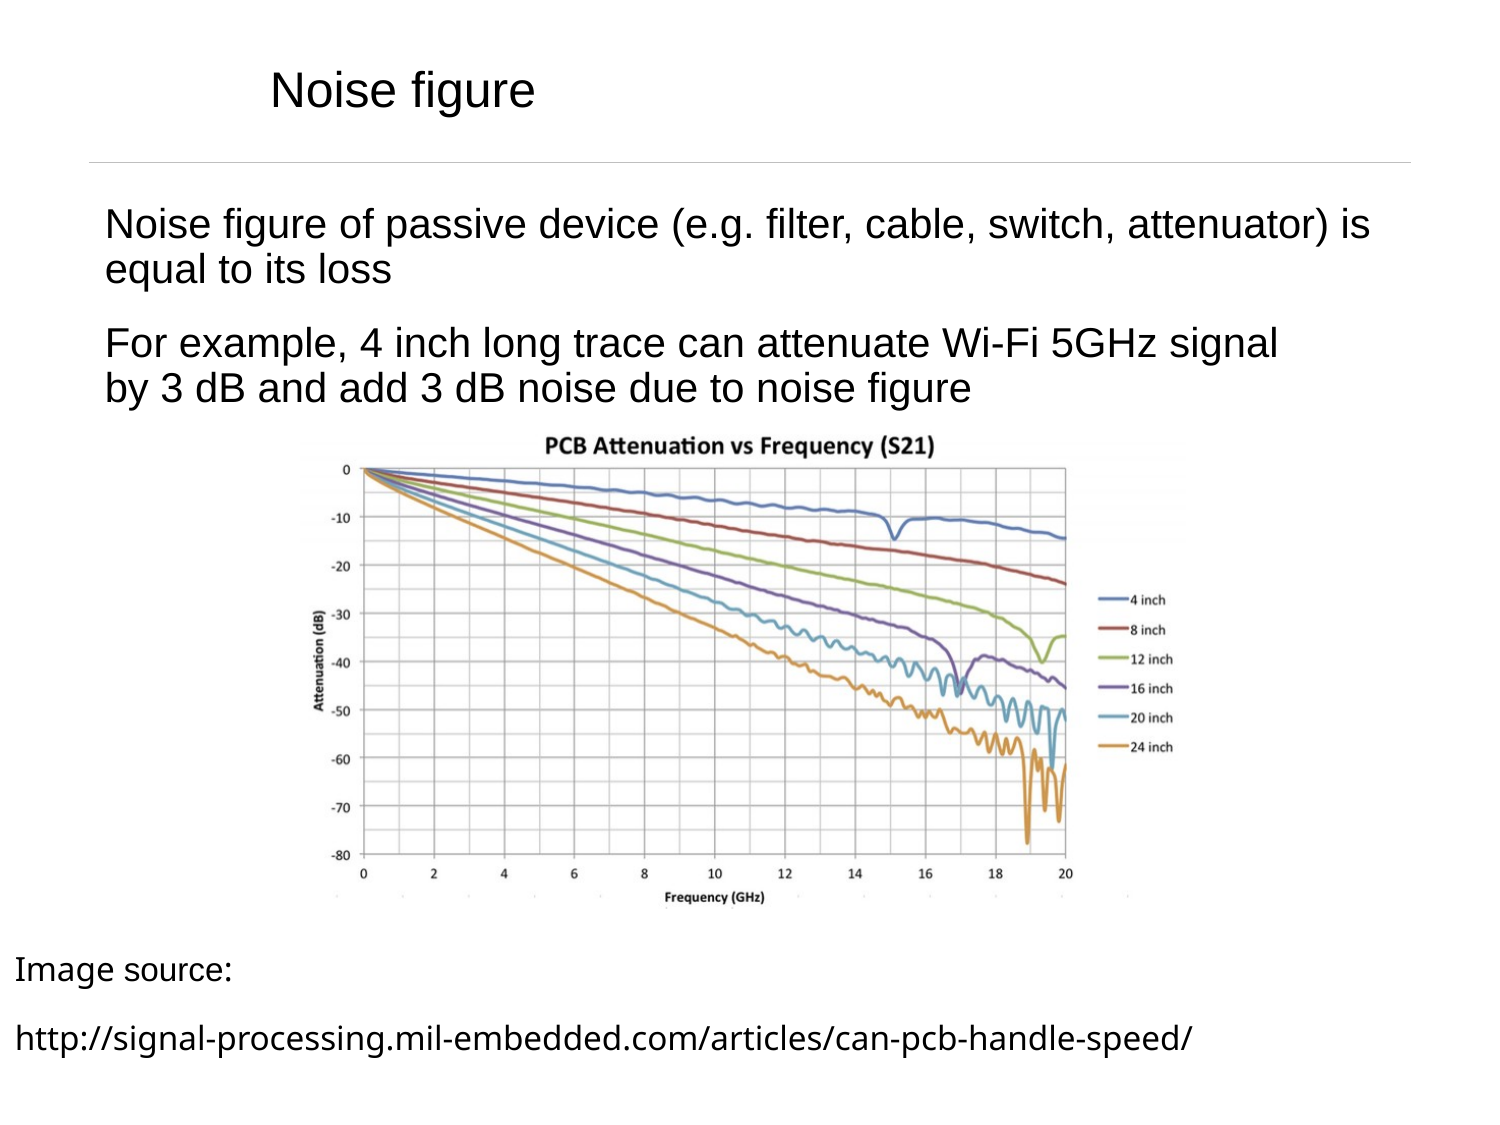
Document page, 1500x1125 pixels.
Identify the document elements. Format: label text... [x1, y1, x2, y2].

list Noise figure of passive device (e.g. filter, cable, switch, attenuator) is equal to its loss For example, 4 inch long trace can attenuate Wi-Fi 5GHz signal by 3 dB and add 3 dB noise due to noise figure [90, 195, 1411, 909]
text_box Noise figure [254, 31, 1347, 150]
picture [300, 418, 1186, 909]
list Image source: http://signal-processing.mil-embedded.com/articles/can-pcb-handle-speed/ [0, 945, 1500, 1111]
